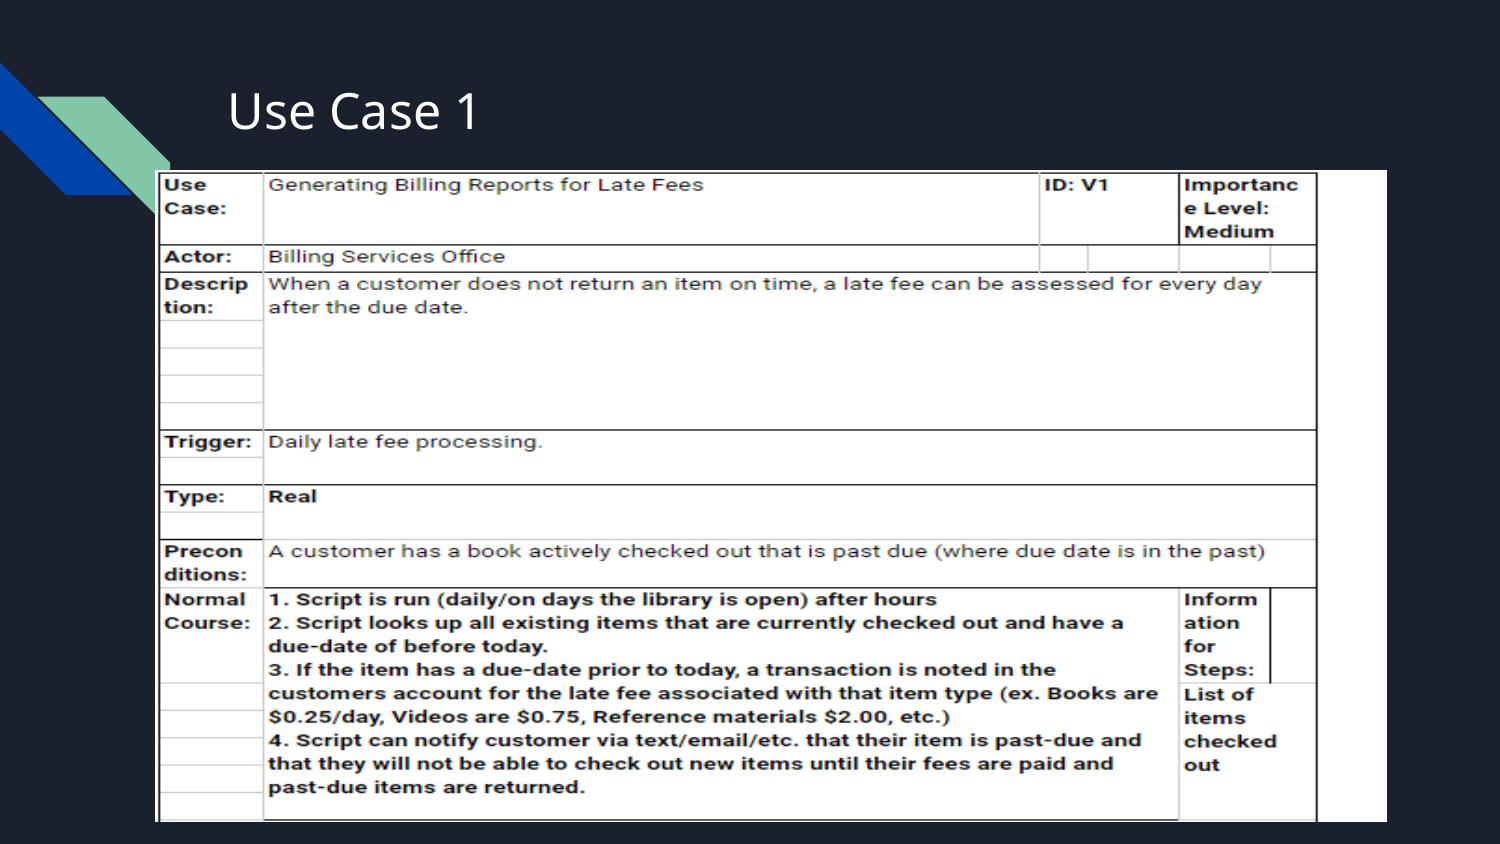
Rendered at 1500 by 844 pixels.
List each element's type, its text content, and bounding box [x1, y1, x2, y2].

picture [155, 170, 1387, 822]
title Use Case 1 [212, 64, 1368, 170]
